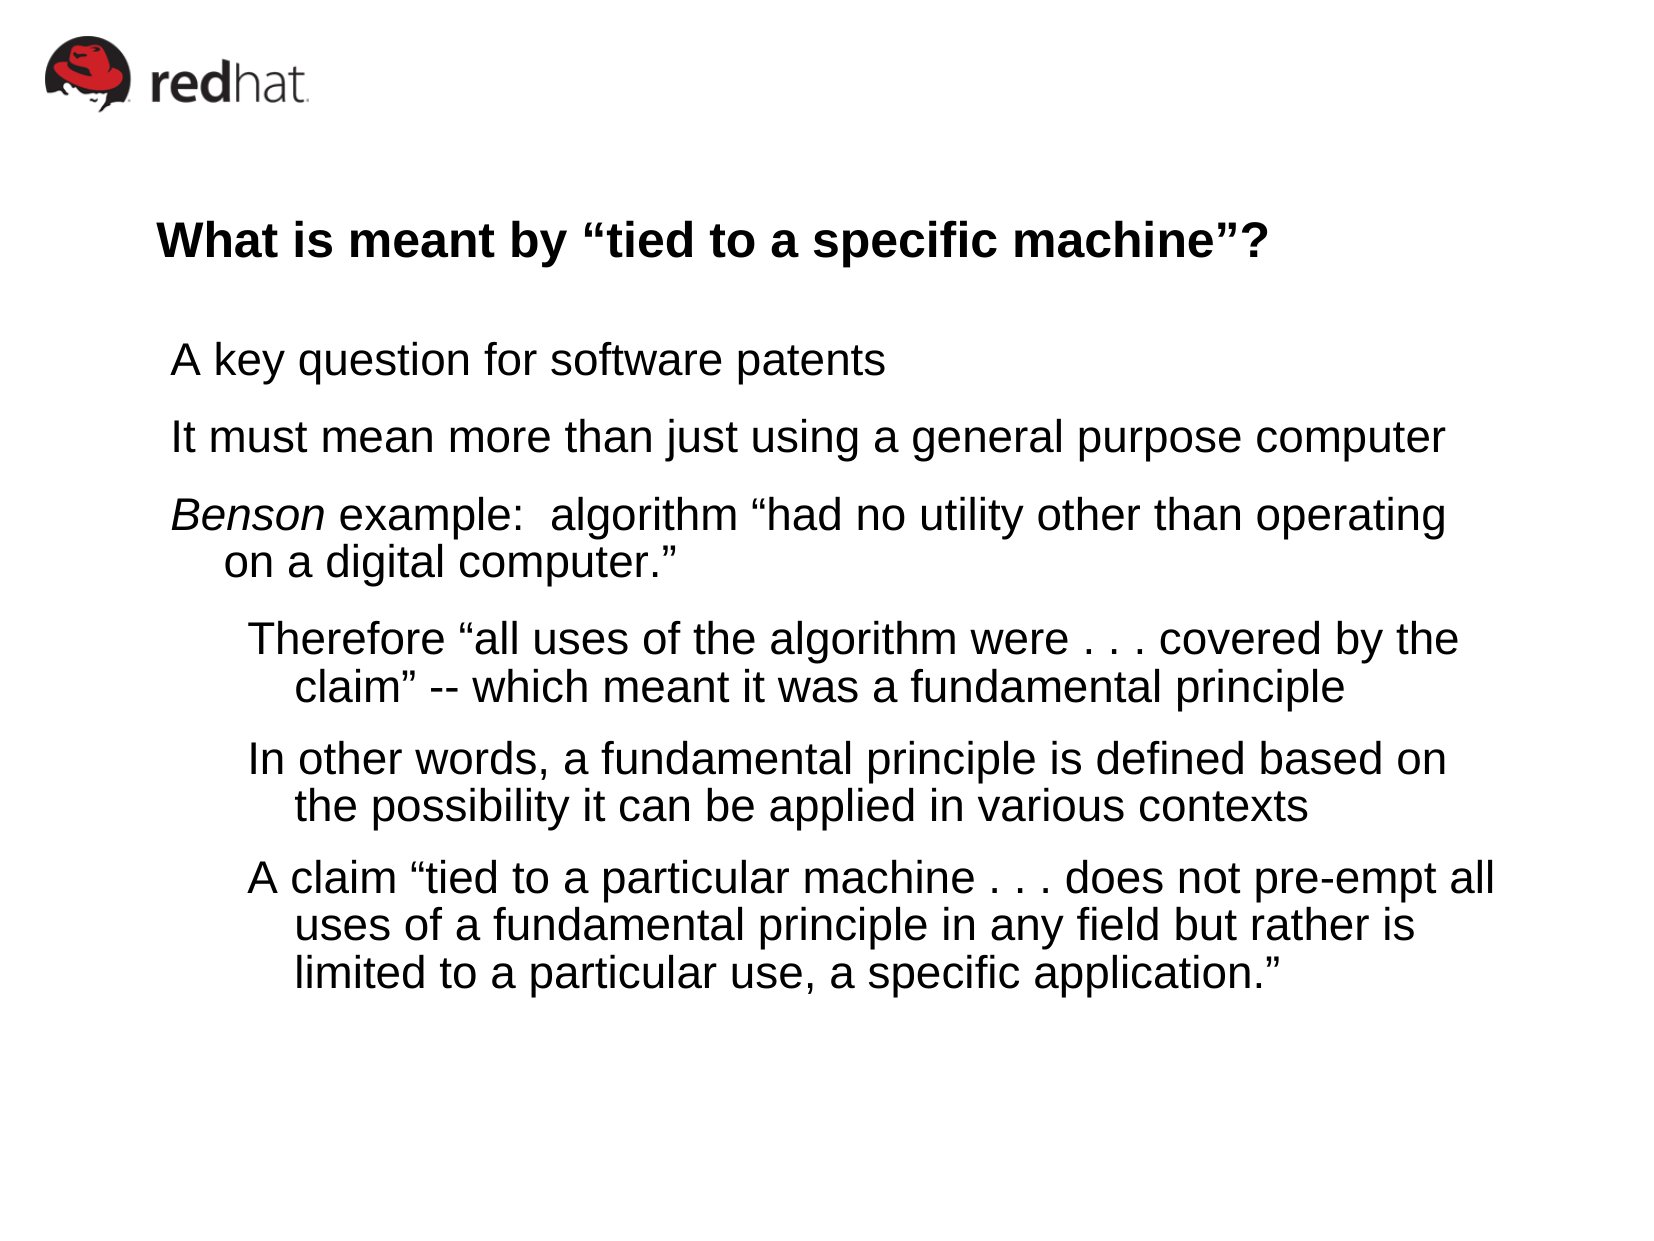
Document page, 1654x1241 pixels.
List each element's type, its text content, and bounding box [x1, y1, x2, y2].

list A key question for software patents It must mean more than just using a general purpose computer Benson example: algorithm “had no utility other than operating on a digital computer.” Therefore “all uses of the algorithm were . . . covered by the claim” -- which meant it was a fundamental principle In other words, a fundamental principle is defined based on the possibility it can be applied in various contexts A claim “tied to a particular machine . . . does not pre-empt all uses of a fundamental principle in any field but rather is limited to a particular use, a specific application.” [152, 337, 1498, 1116]
picture [45, 36, 309, 122]
title What is meant by “tied to a specific machine”? [156, 204, 1502, 280]
